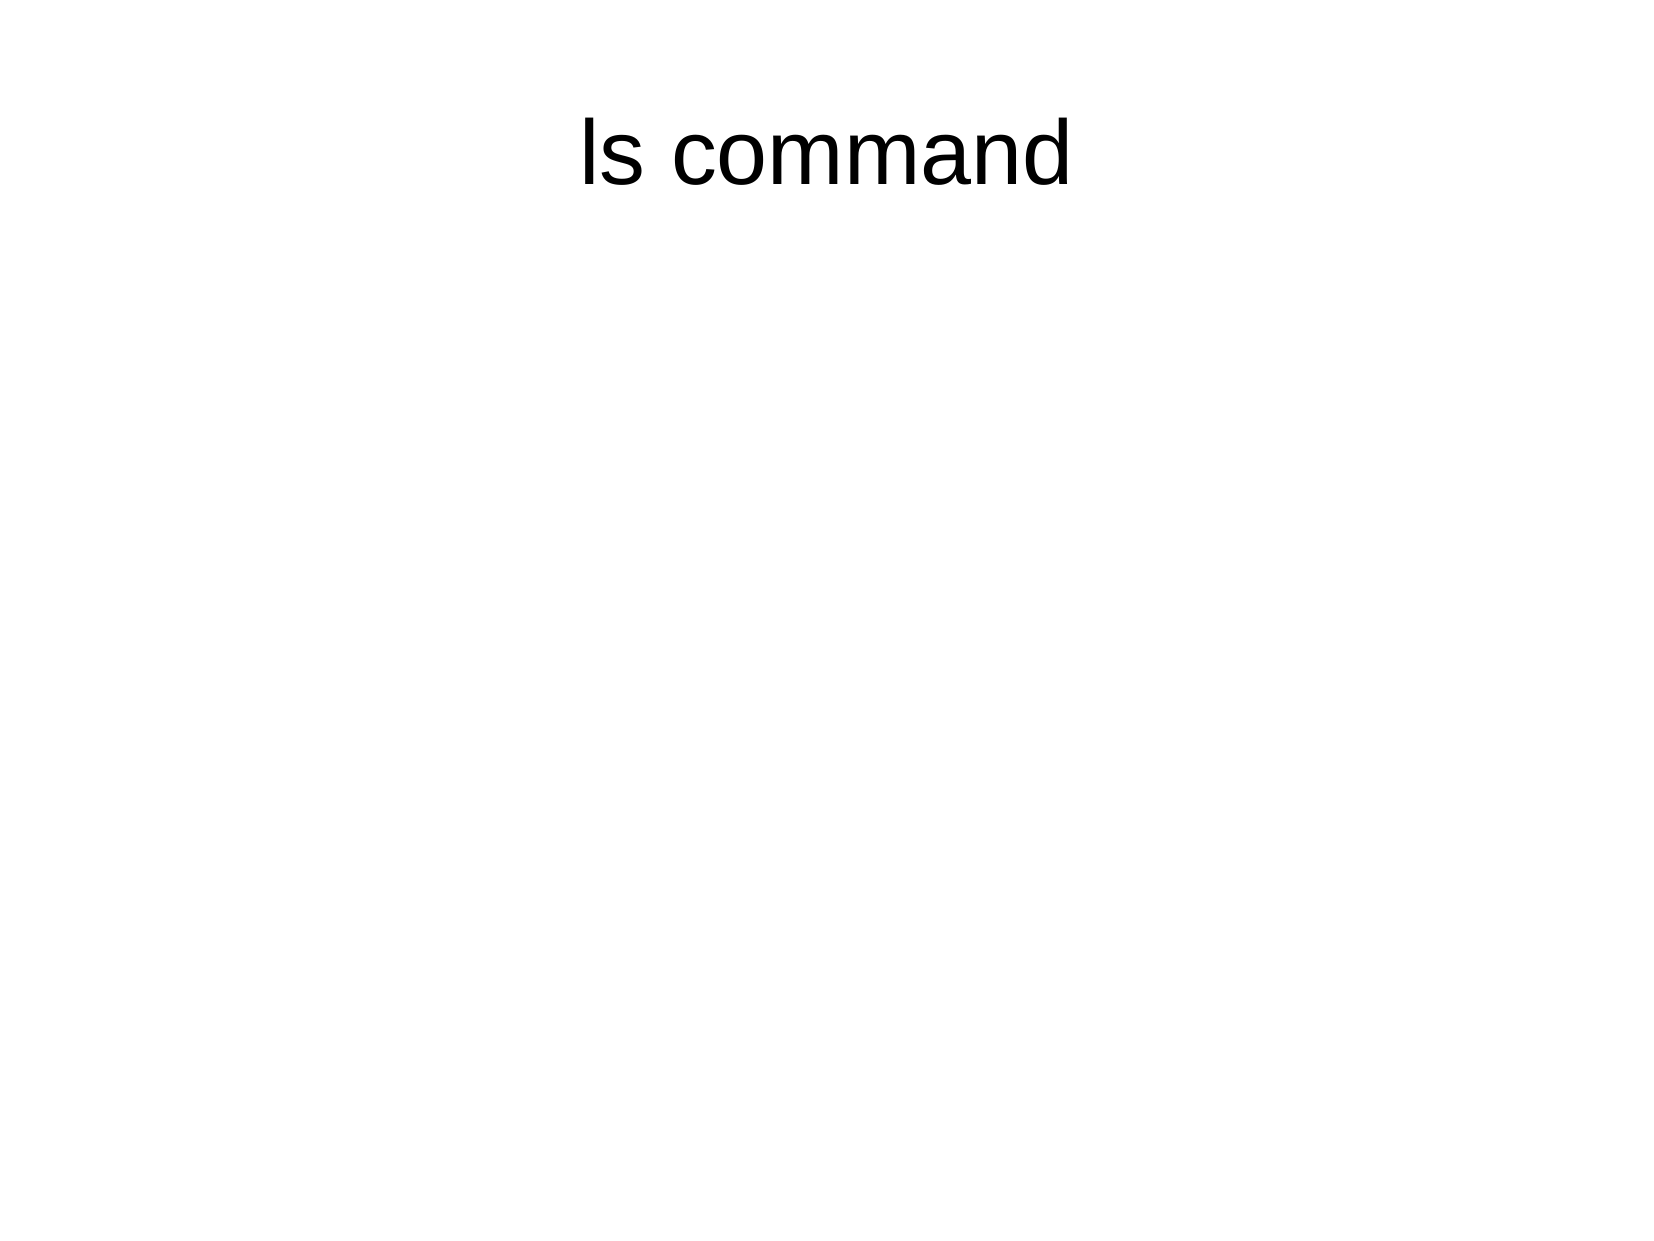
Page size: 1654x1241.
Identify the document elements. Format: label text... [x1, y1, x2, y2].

title ls command [82, 49, 1571, 257]
